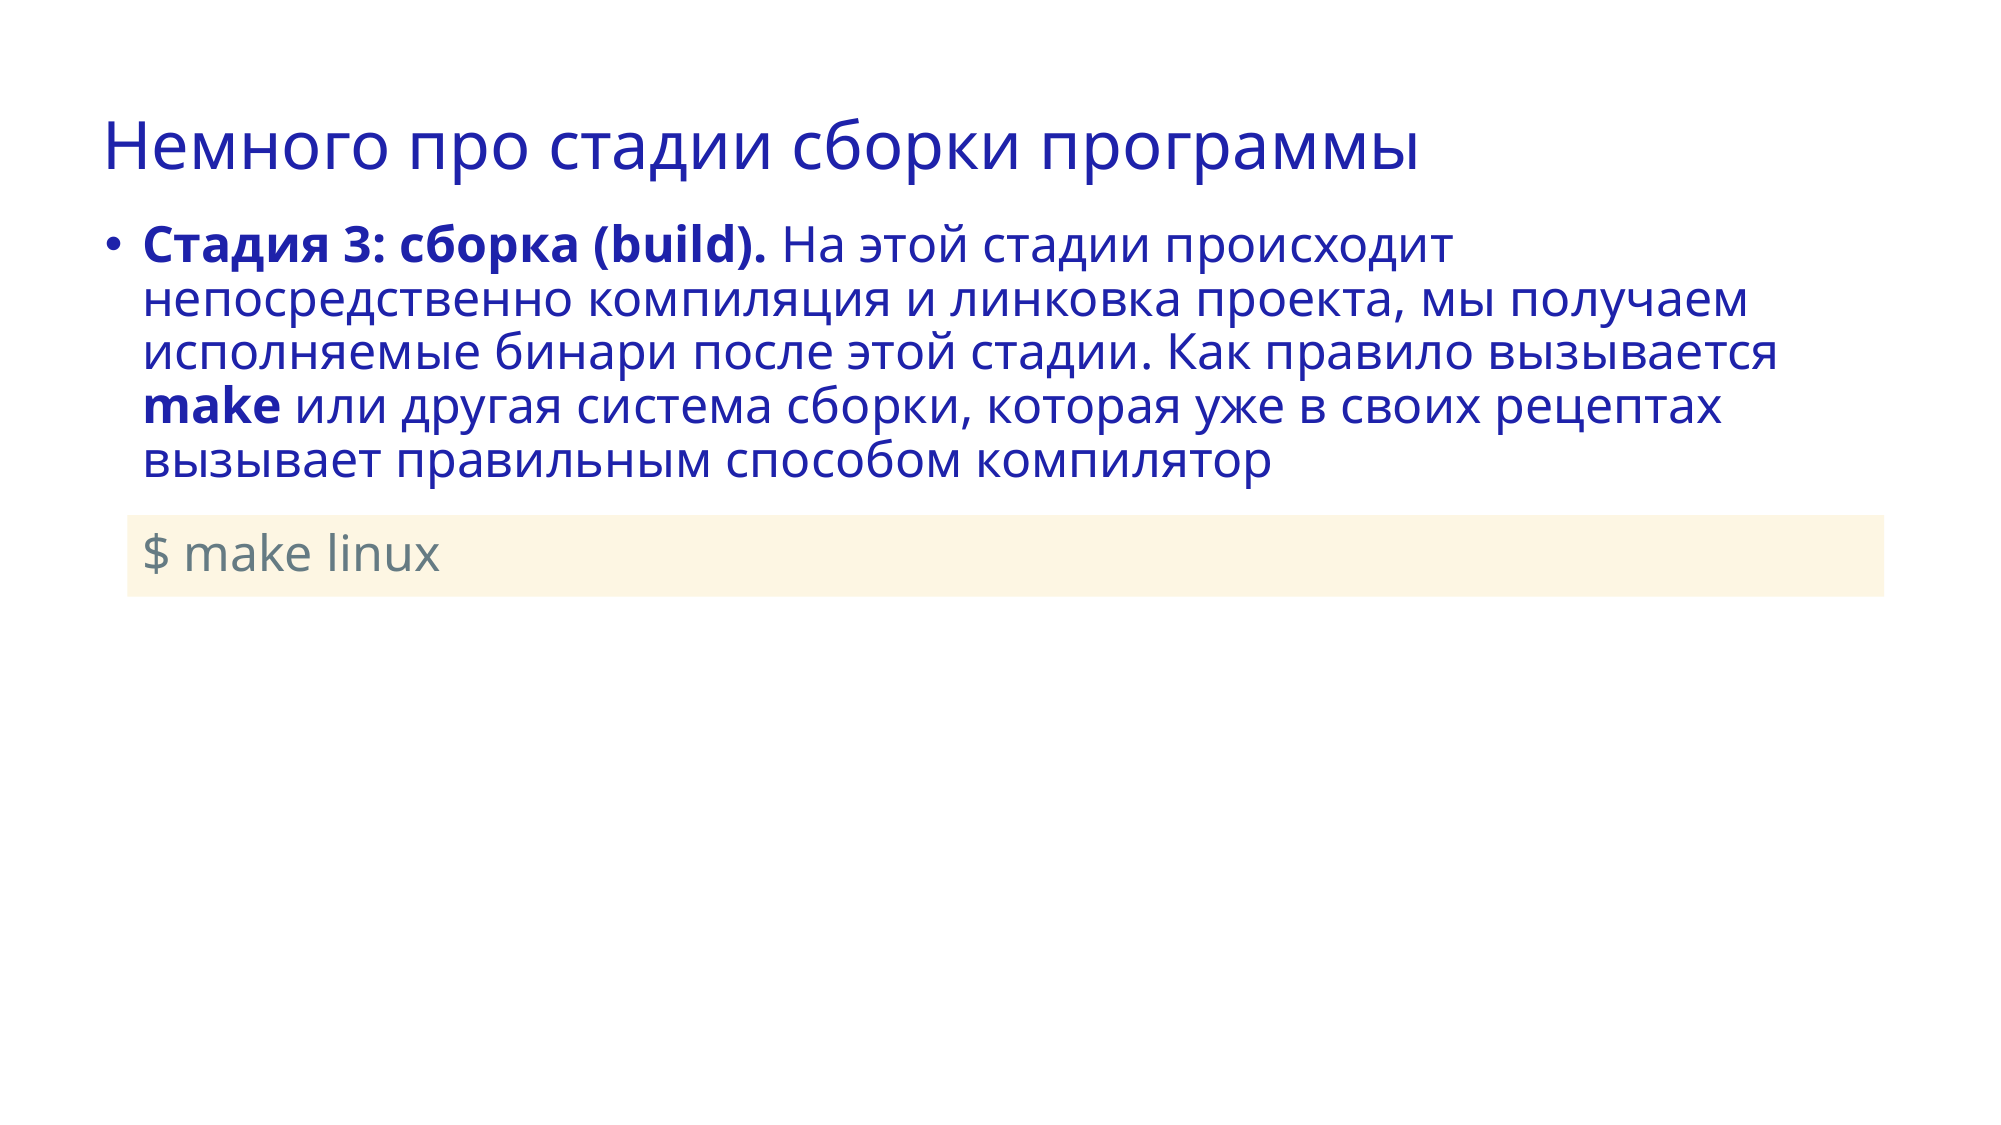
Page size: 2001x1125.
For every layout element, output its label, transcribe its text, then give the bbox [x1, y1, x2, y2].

list Стадия 3: сборка (build). На этой стадии происходит непосредственно компиляция и линковка проекта, мы получаем исполняемые бинари после этой стадии. Как правило вызывается make или другая система сборки, которая уже в своих рецептах вызывает правильным способом компилятор [104, 218, 1812, 1012]
text_box $ make linux [127, 515, 1885, 597]
title Немного про стадии сборки программы [102, 109, 1646, 205]
